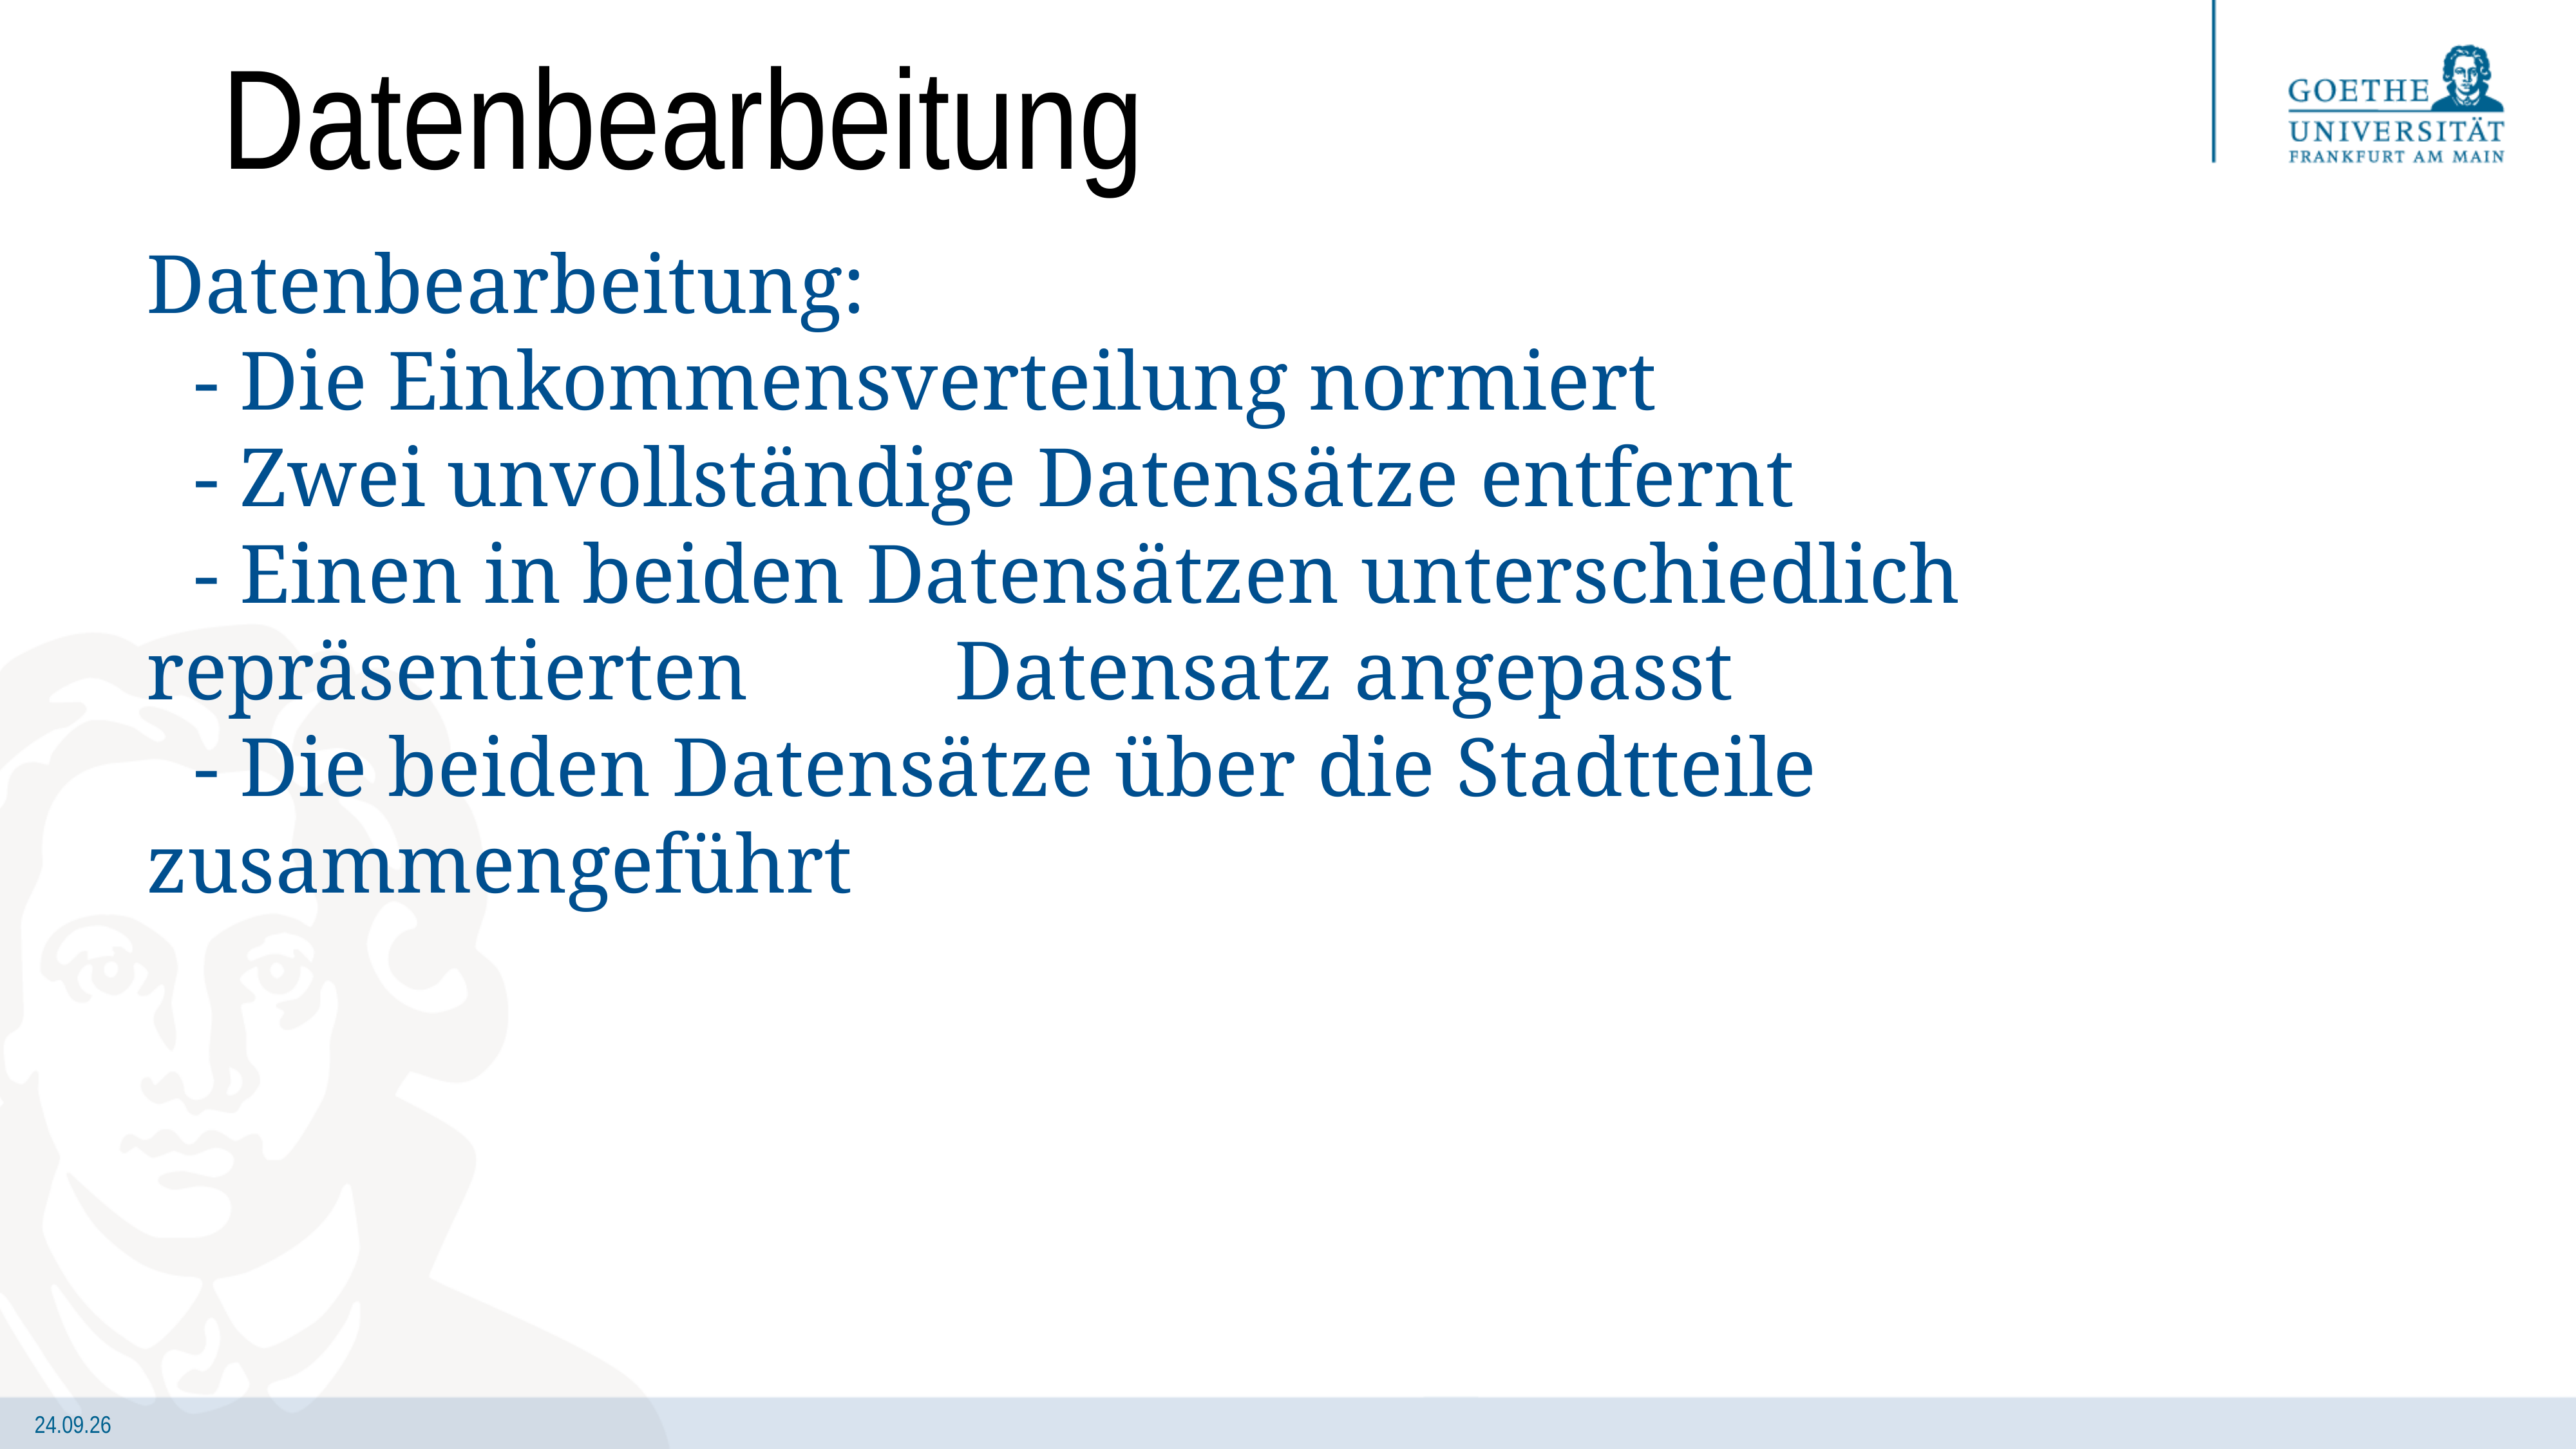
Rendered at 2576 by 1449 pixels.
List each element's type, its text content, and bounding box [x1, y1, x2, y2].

list Datenbearbeitung [160, 15, 2199, 198]
title Datenbearbeitung: - Die Einkommensverteilung normiert - Zwei unvollständige Datensätze entfernt - Einen in beiden Datensätzen unterschiedlich repräsentierten Datensatz angepasst - Die beiden Datensätze über die Stadtteile zusammengeführt [137, 228, 2488, 967]
picture [0, 0, 2576, 1449]
